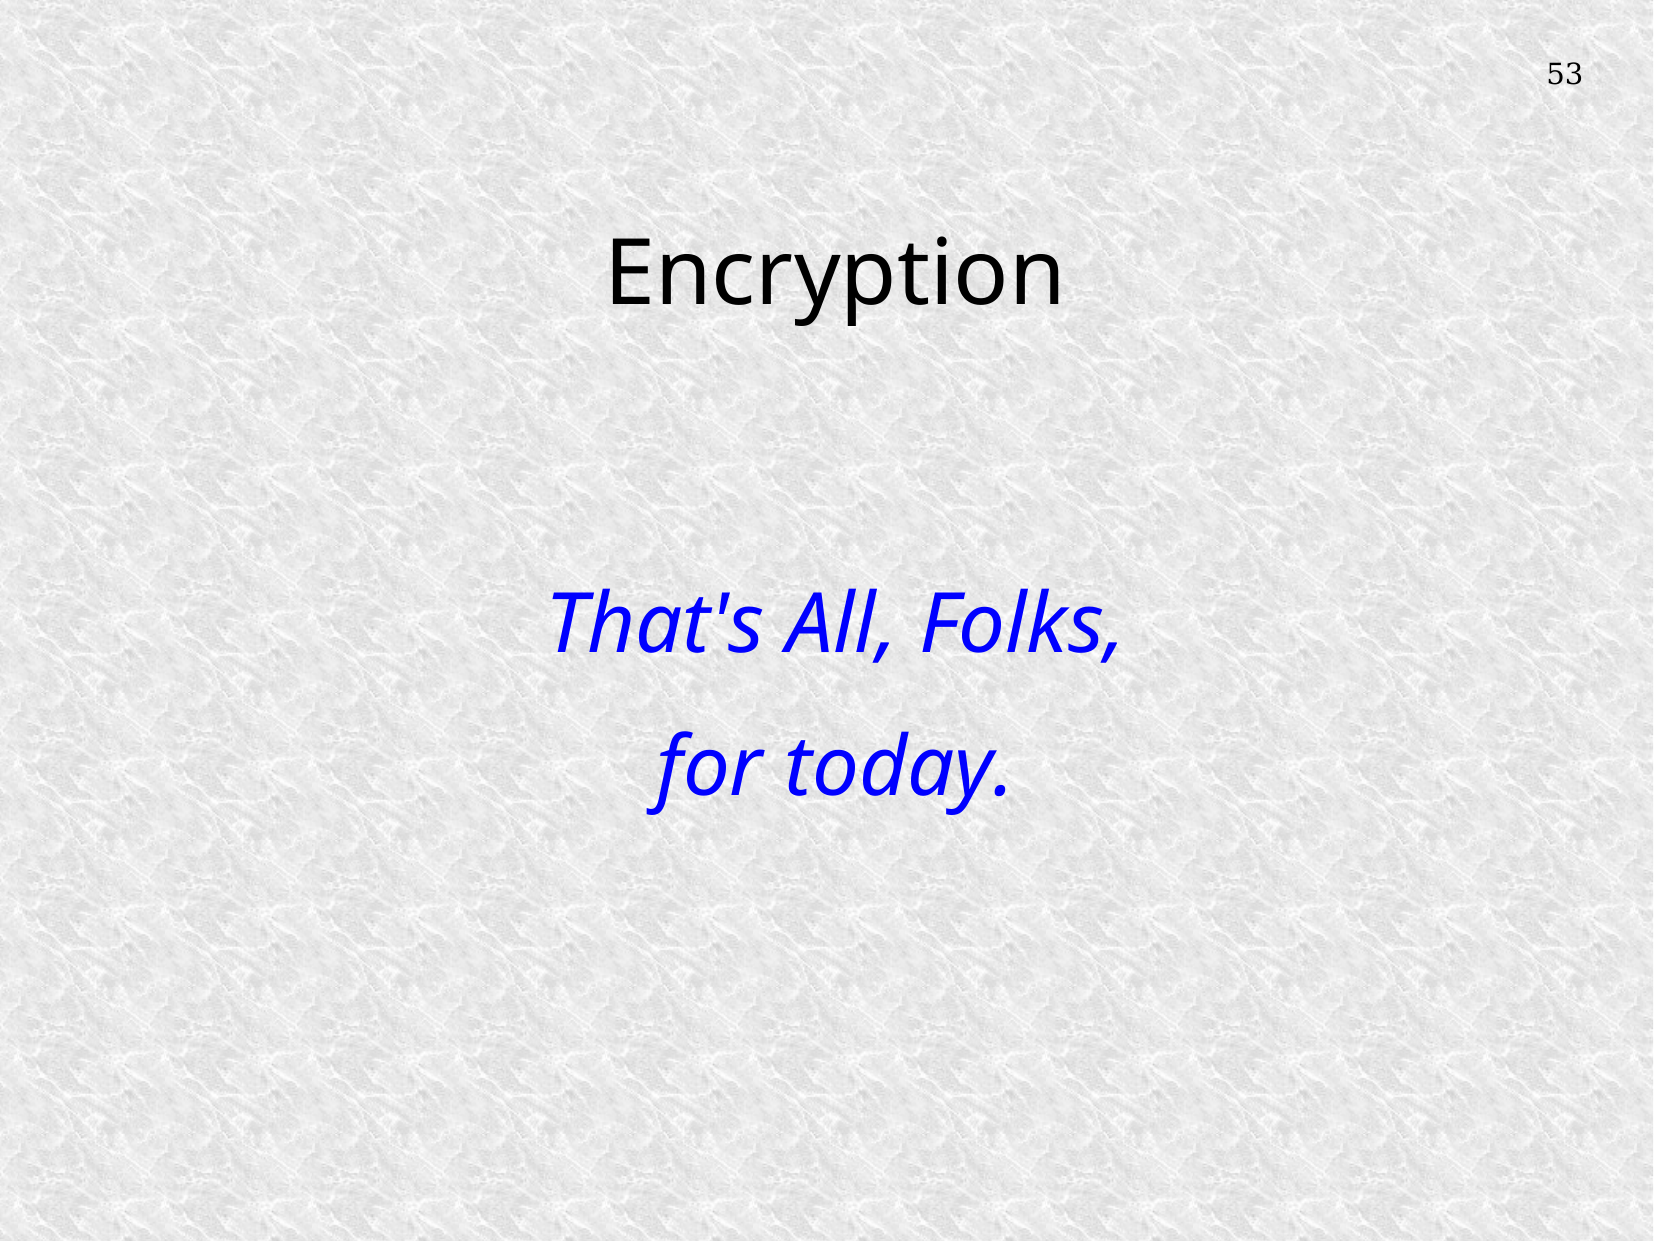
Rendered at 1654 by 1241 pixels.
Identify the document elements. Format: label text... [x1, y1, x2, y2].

title Encryption [129, 165, 1542, 373]
picture [0, 0, 1654, 1241]
list That's All, Folks, for today. [121, 563, 1533, 904]
